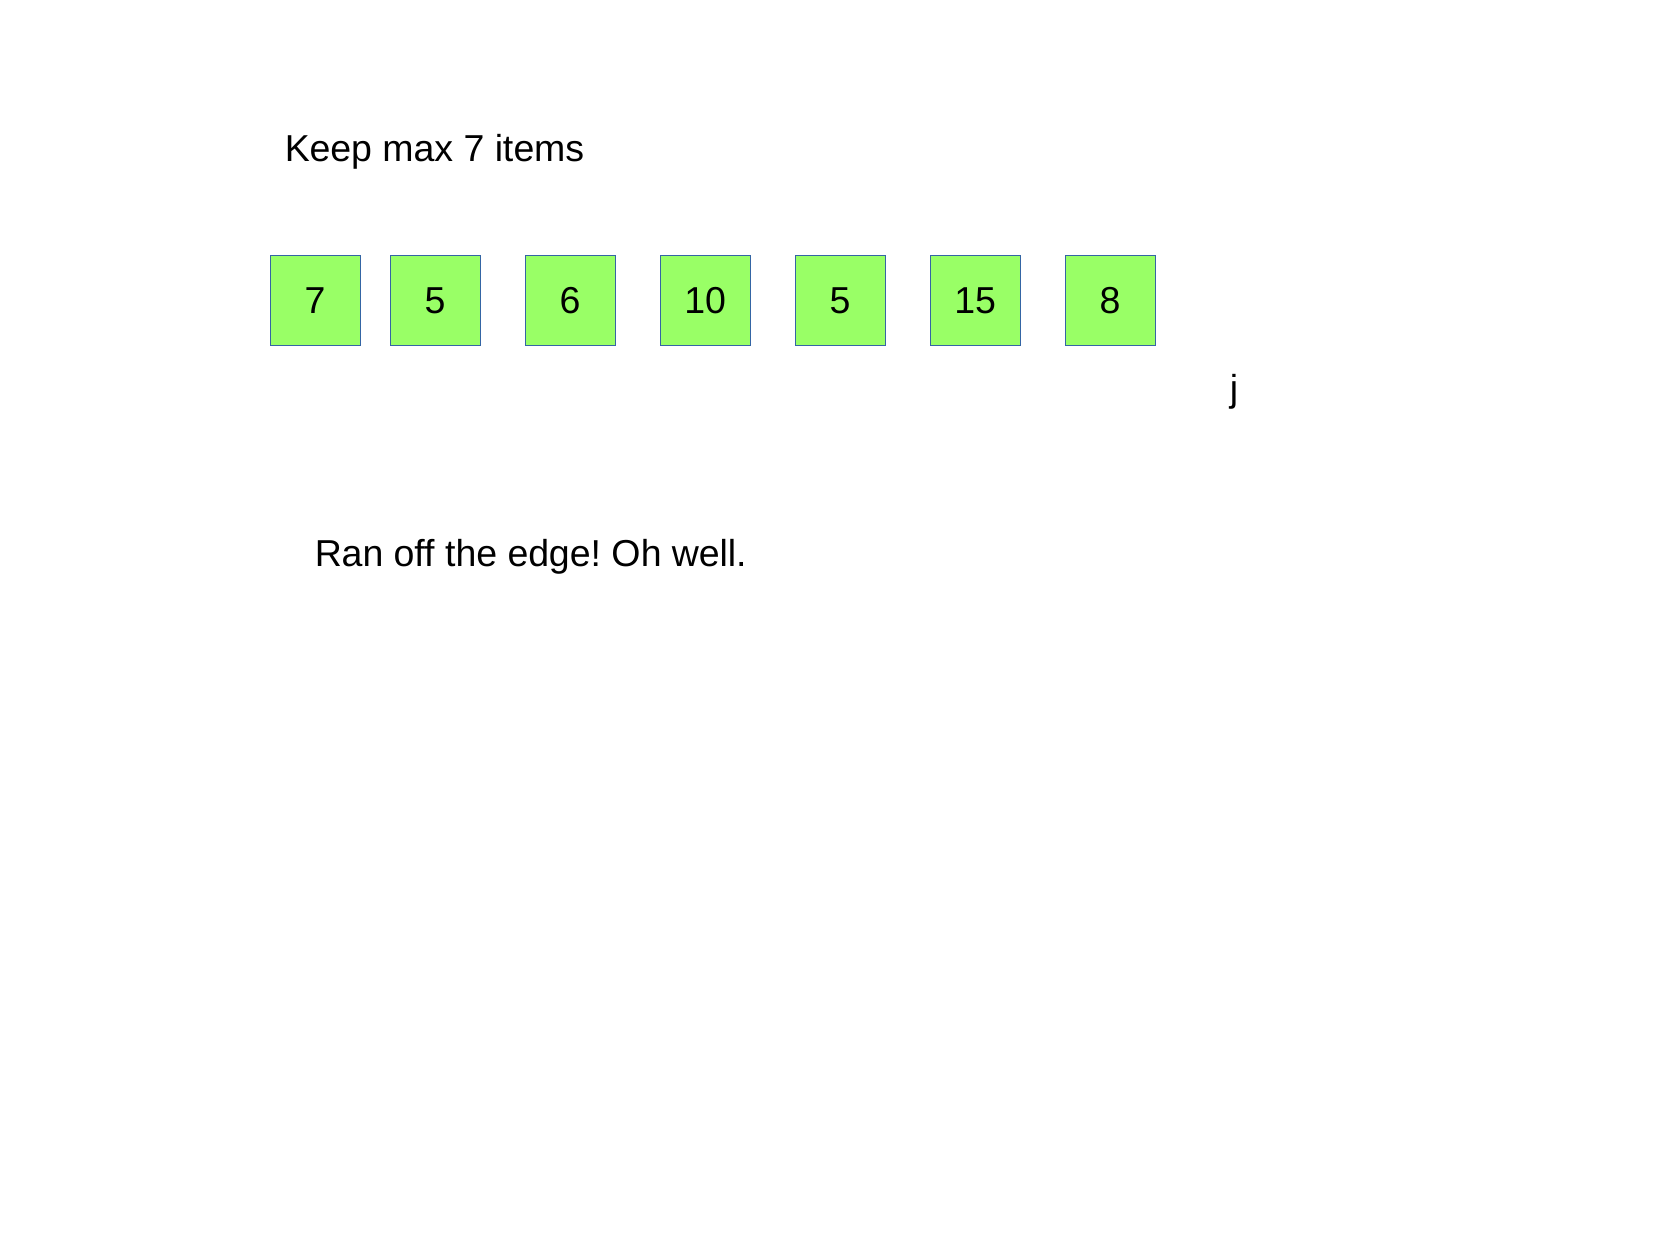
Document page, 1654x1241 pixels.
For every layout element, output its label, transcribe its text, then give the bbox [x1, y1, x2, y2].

text_box 15 [930, 255, 1021, 346]
text_box 7 [270, 255, 361, 346]
text_box j [1215, 360, 1253, 417]
text_box Ran off the edge! Oh well. [300, 525, 762, 582]
text_box 8 [1065, 255, 1156, 346]
text_box 5 [795, 255, 886, 346]
text_box 5 [390, 255, 481, 346]
text_box Keep max 7 items [270, 120, 600, 177]
text_box 10 [660, 255, 751, 346]
text_box 6 [525, 255, 616, 346]
